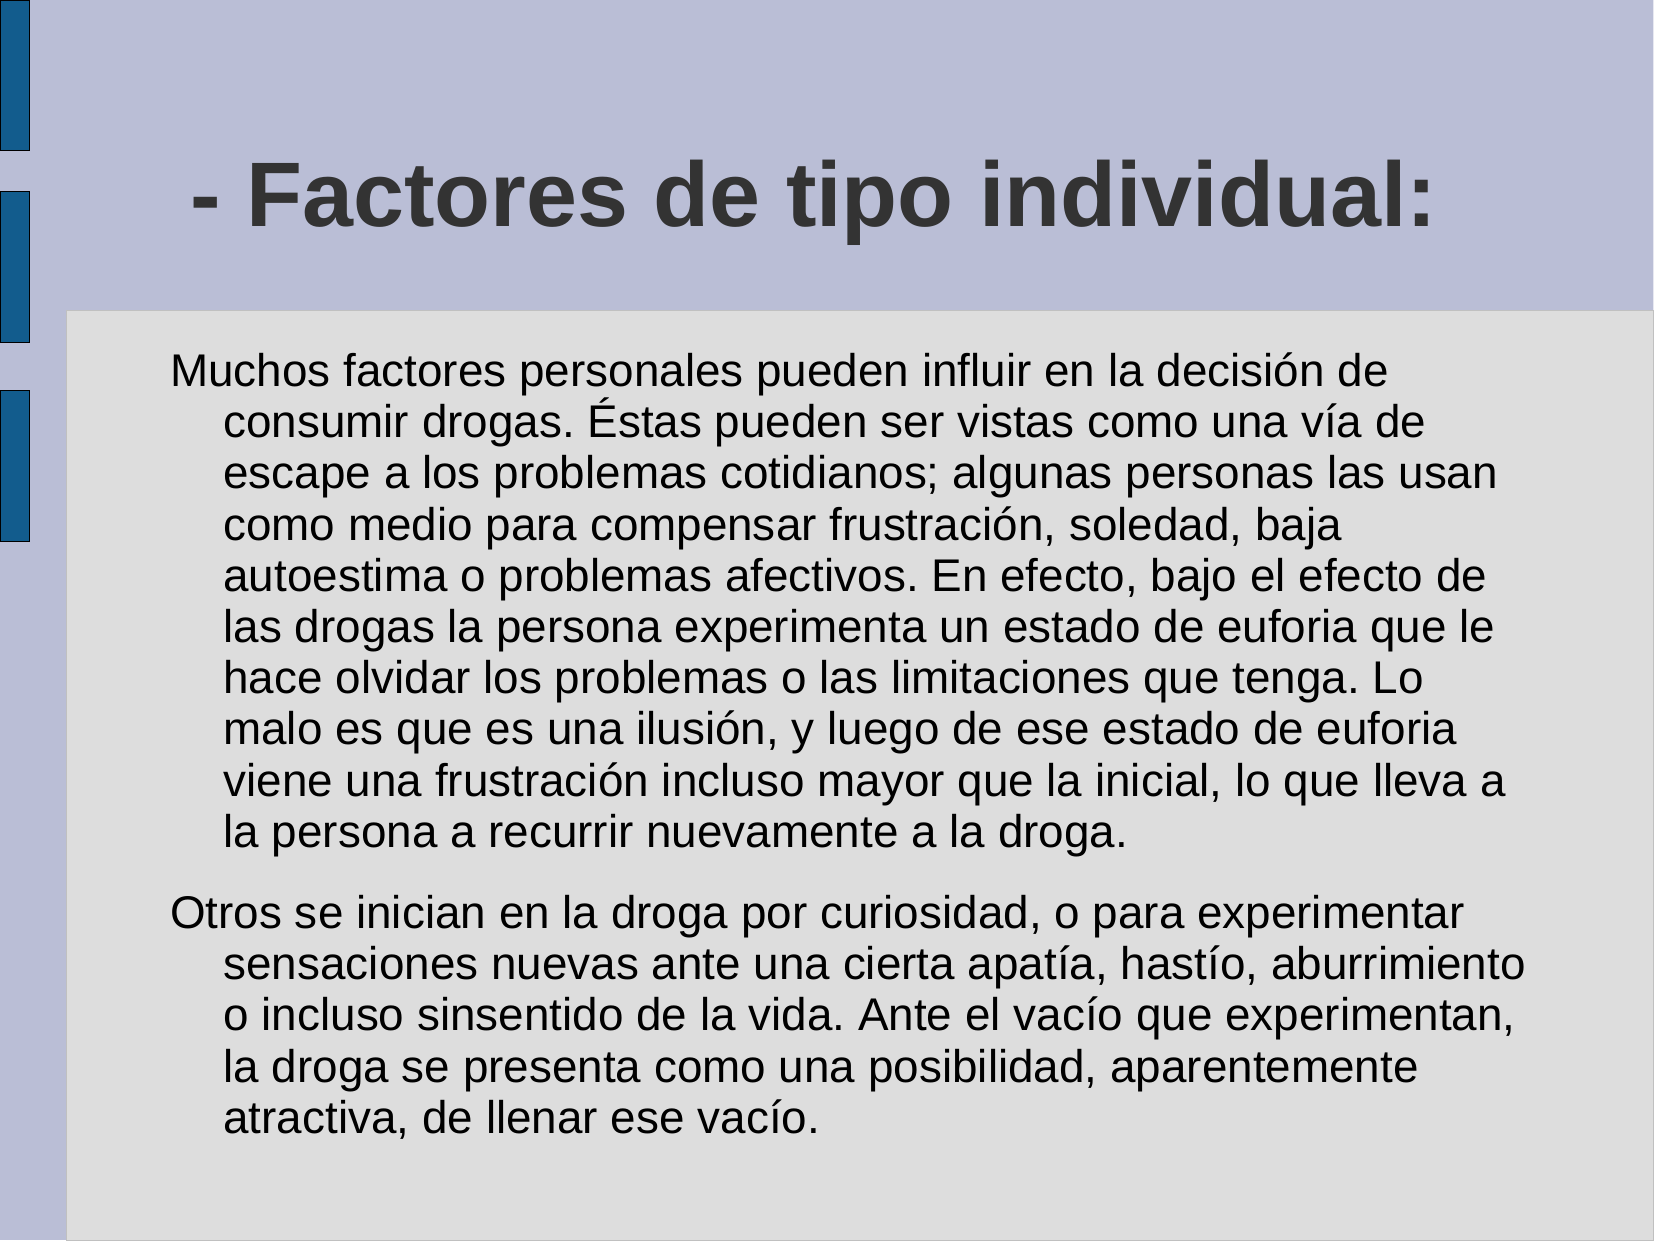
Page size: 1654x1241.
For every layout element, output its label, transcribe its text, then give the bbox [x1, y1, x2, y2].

list Muchos factores personales pueden influir en la decisión de consumir drogas. Éstas pueden ser vistas como una vía de escape a los problemas cotidianos; algunas personas las usan como medio para compensar frustración, soledad, baja autoestima o problemas afectivos. En efecto, bajo el efecto de las drogas la persona experimenta un estado de euforia que le hace olvidar los problemas o las limitaciones que tenga. Lo malo es que es una ilusión, y luego de ese estado de euforia viene una frustración incluso mayor que la inicial, lo que lleva a la persona a recurrir nuevamente a la droga. Otros se inician en la droga por curiosidad, o para experimentar sensaciones nuevas ante una cierta apatía, hastío, aburrimiento o incluso sinsentido de la vida. Ante el vacío que experimentan, la droga se presenta como una posibilidad, aparentemente atractiva, de llenar ese vacío. [152, 344, 1534, 1140]
title - Factores de tipo individual: [121, 91, 1534, 299]
